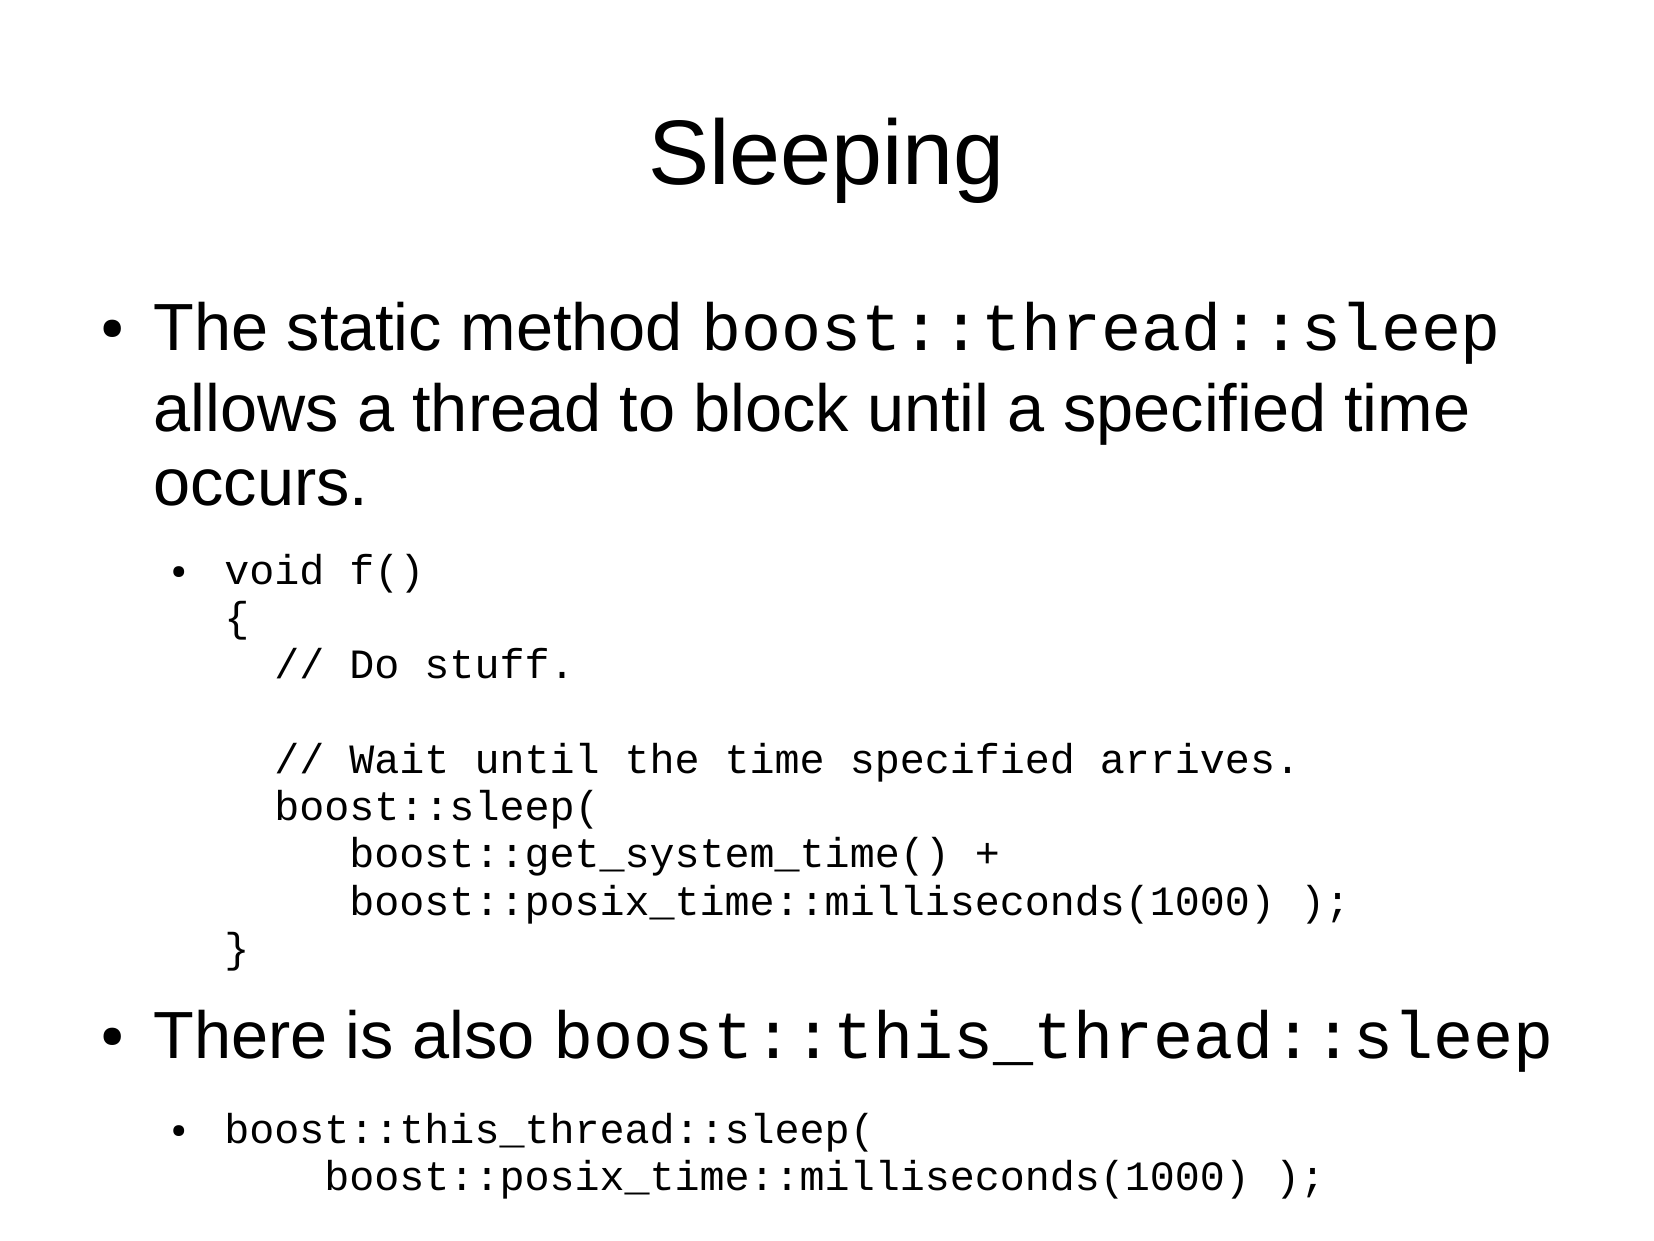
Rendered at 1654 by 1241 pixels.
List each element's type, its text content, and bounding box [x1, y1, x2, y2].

title Sleeping [82, 56, 1571, 250]
list The static method boost::thread::sleep allows a thread to block until a specified time occurs. void f() { // Do stuff. // Wait until the time specified arrives. boost::sleep( boost::get_system_time() + boost::posix_time::milliseconds(1000) ); } There is also boost::this_thread::sleep boost::this_thread::sleep( boost::posix_time::milliseconds(1000) ); [82, 290, 1571, 1176]
